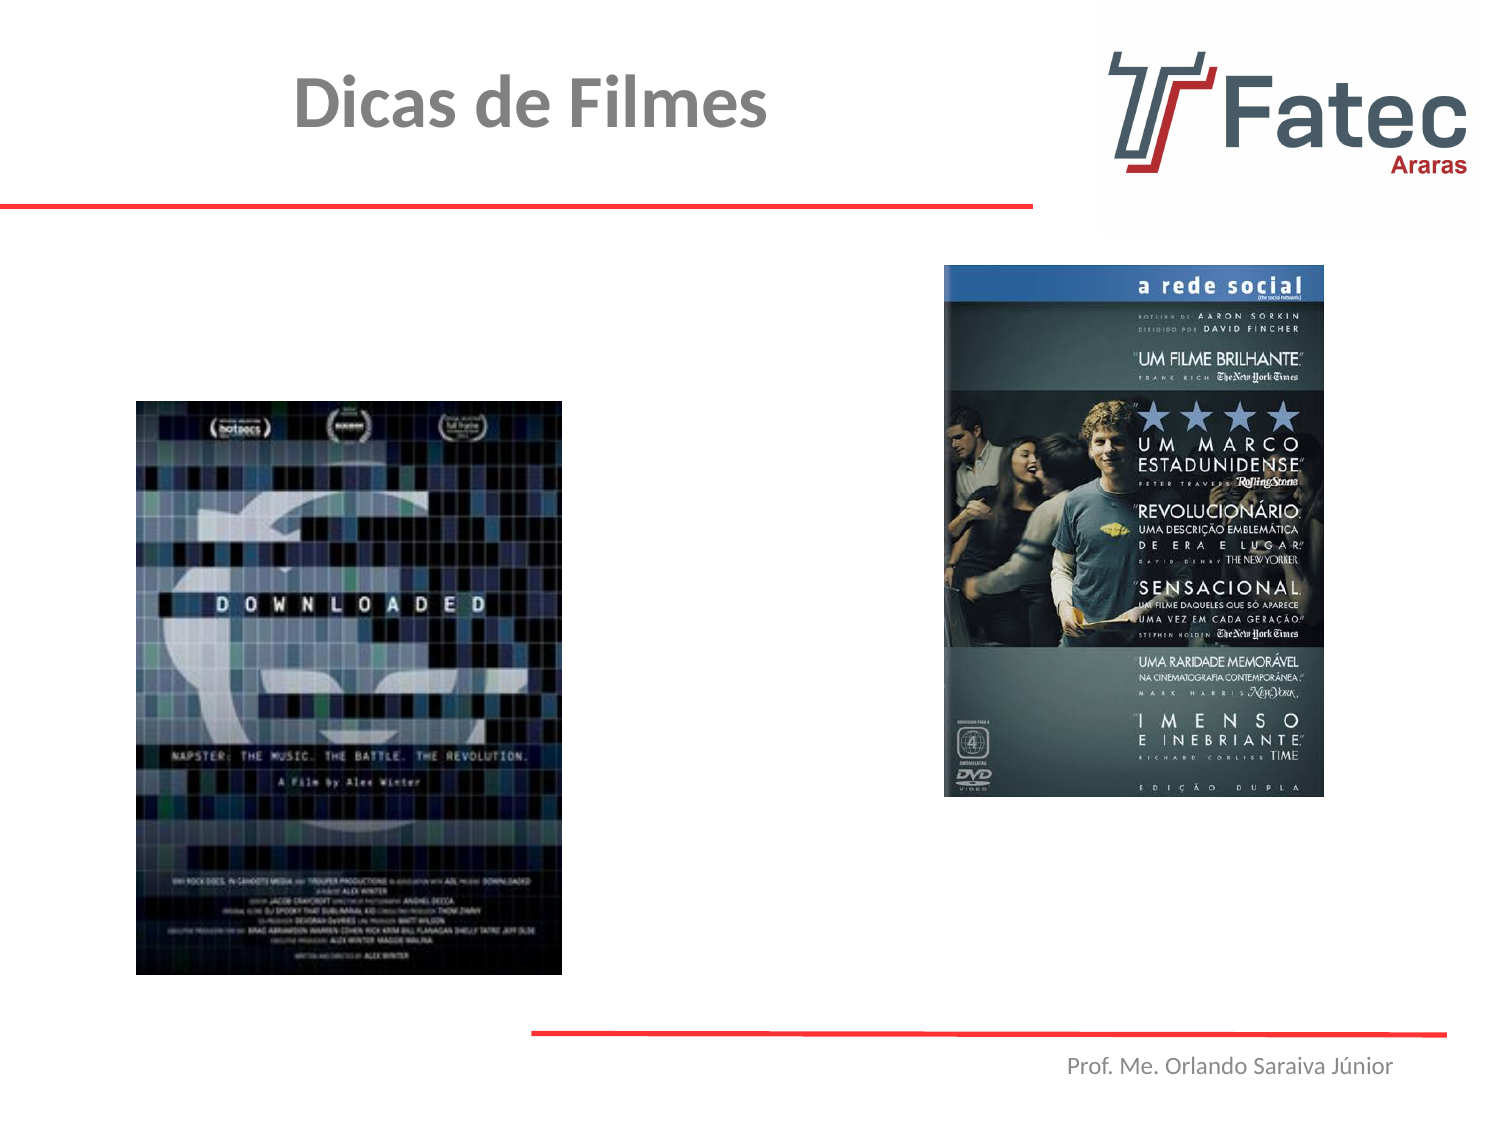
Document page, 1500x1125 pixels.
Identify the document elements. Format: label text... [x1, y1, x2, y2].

picture [1100, 0, 1479, 237]
picture [136, 401, 562, 975]
picture [944, 265, 1324, 797]
title Dicas de Filmes [0, 45, 1063, 233]
